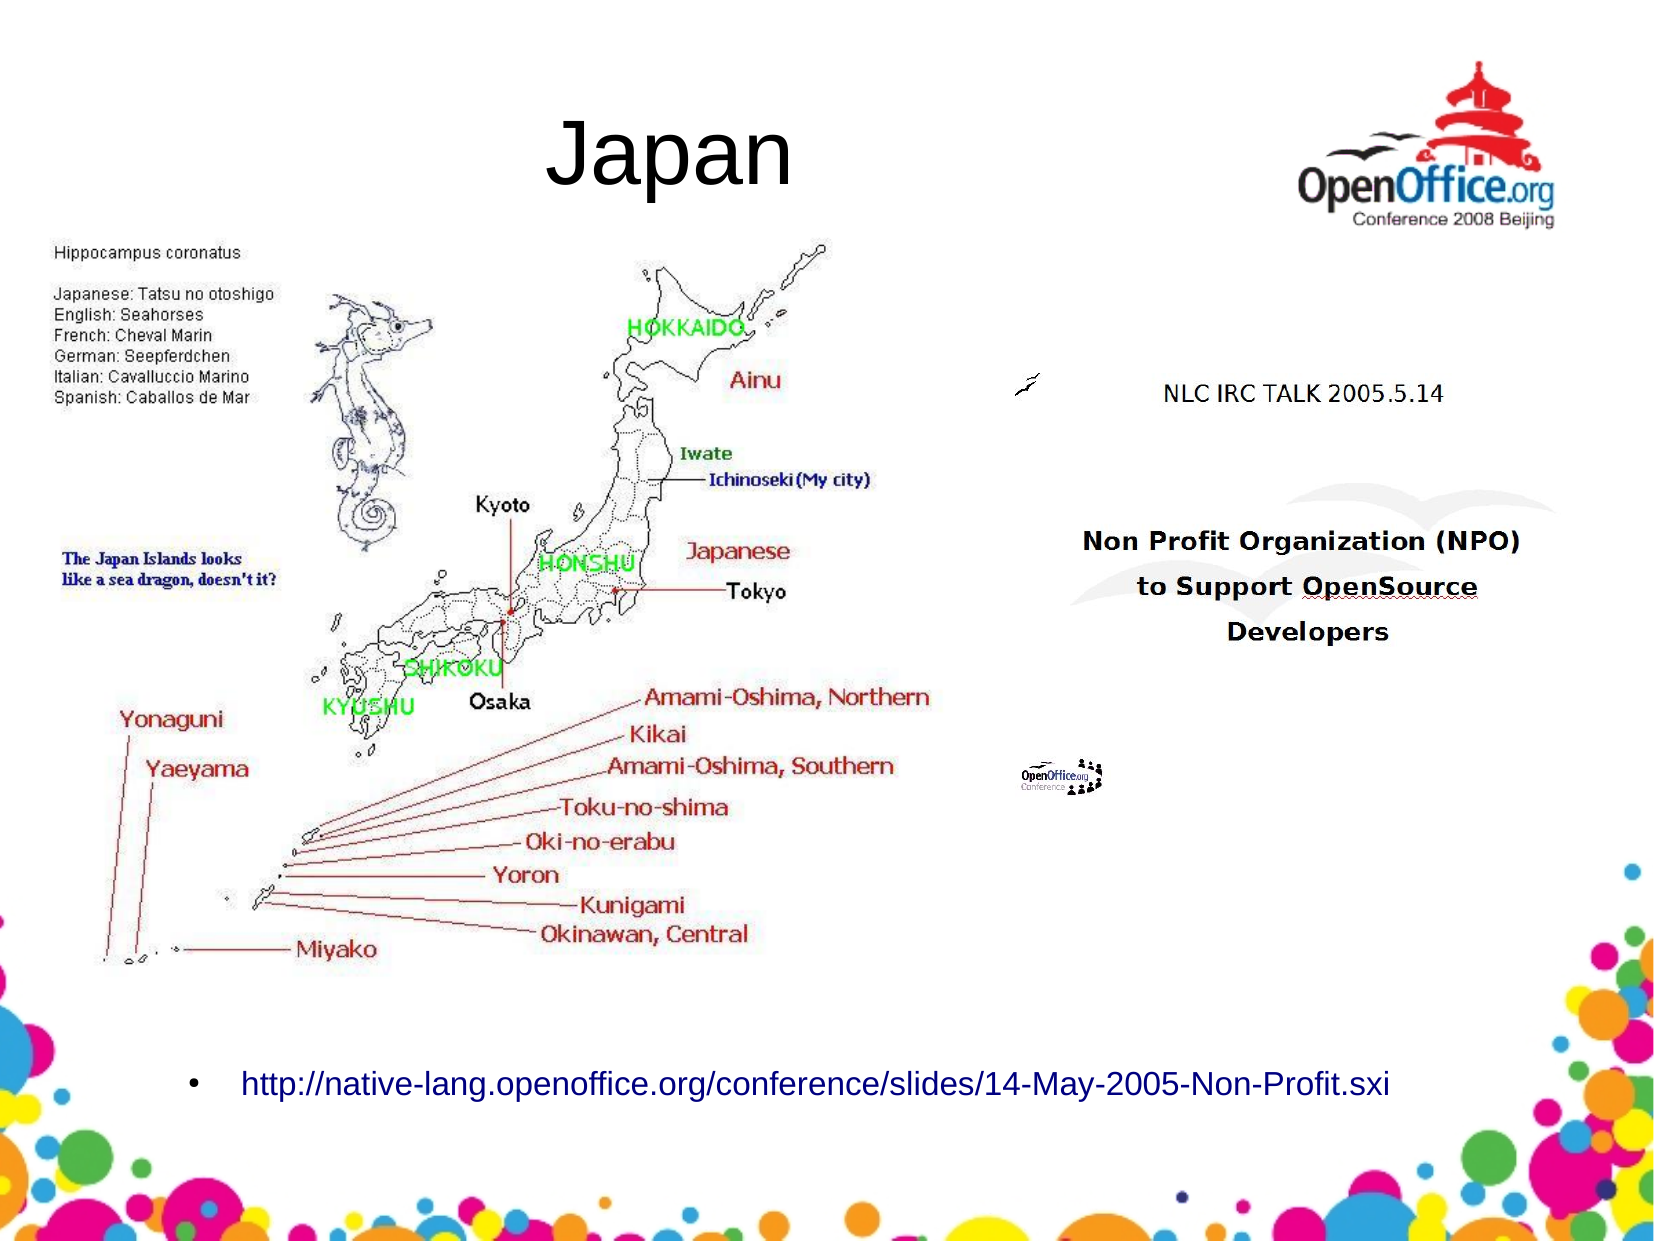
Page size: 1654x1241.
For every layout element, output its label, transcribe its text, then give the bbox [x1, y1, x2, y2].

picture [1285, 51, 1569, 250]
picture [0, 227, 1654, 1241]
list http://native-lang.openoffice.org/conference/slides/14-May-2005-Non-Profit.sxi [170, 1065, 1465, 1158]
title Japan [82, 49, 1258, 257]
picture [1015, 373, 1582, 798]
